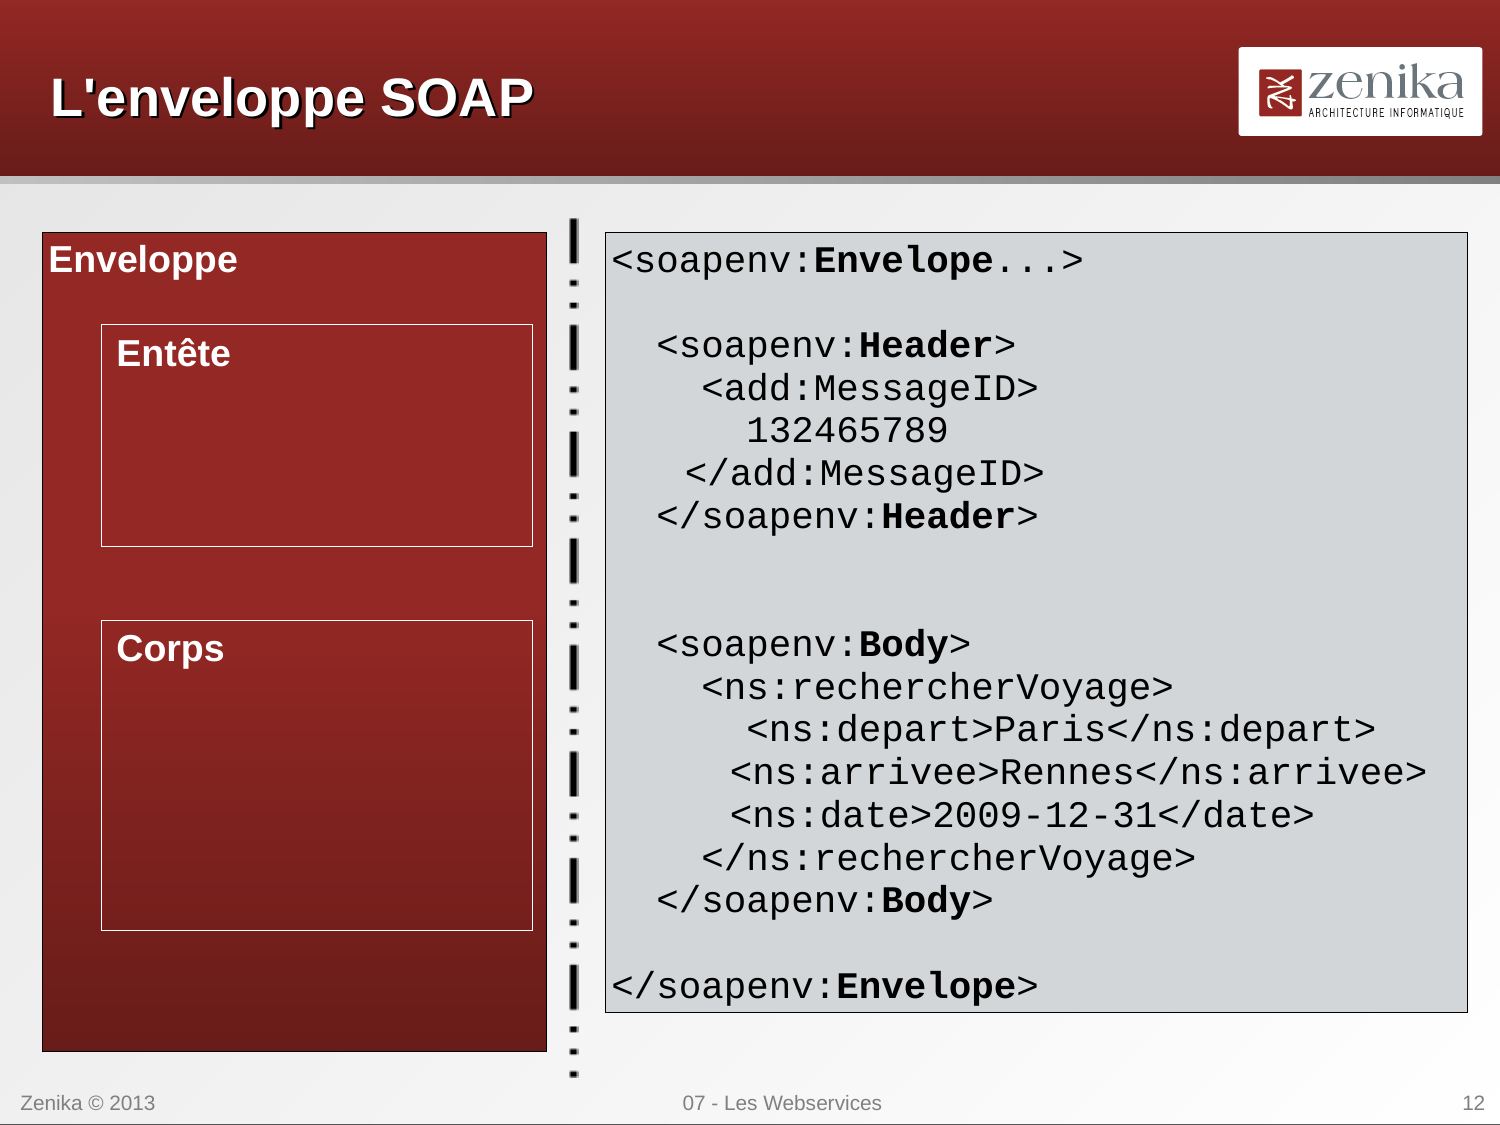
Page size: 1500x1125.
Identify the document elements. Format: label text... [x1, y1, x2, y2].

picture [569, 218, 579, 1078]
title L'enveloppe SOAP [50, 15, 1206, 180]
text_box Entête [101, 324, 533, 547]
text_box Enveloppe [42, 232, 547, 1052]
text_box <soapenv:Envelope...> <soapenv:Header> <add:MessageID> 132465789 </add:MessageID> </soapenv:Header> <soapenv:Body> <ns:rechercherVoyage> <ns:depart>Paris</ns:depart> <ns:arrivee>Rennes</ns:arrivee> <ns:date>2009-12-31</date> </ns:rechercherVoyage> </soapenv:Body> </soapenv:Envelope> [605, 232, 1468, 1013]
text_box Corps [101, 620, 533, 931]
picture [1257, 58, 1464, 125]
